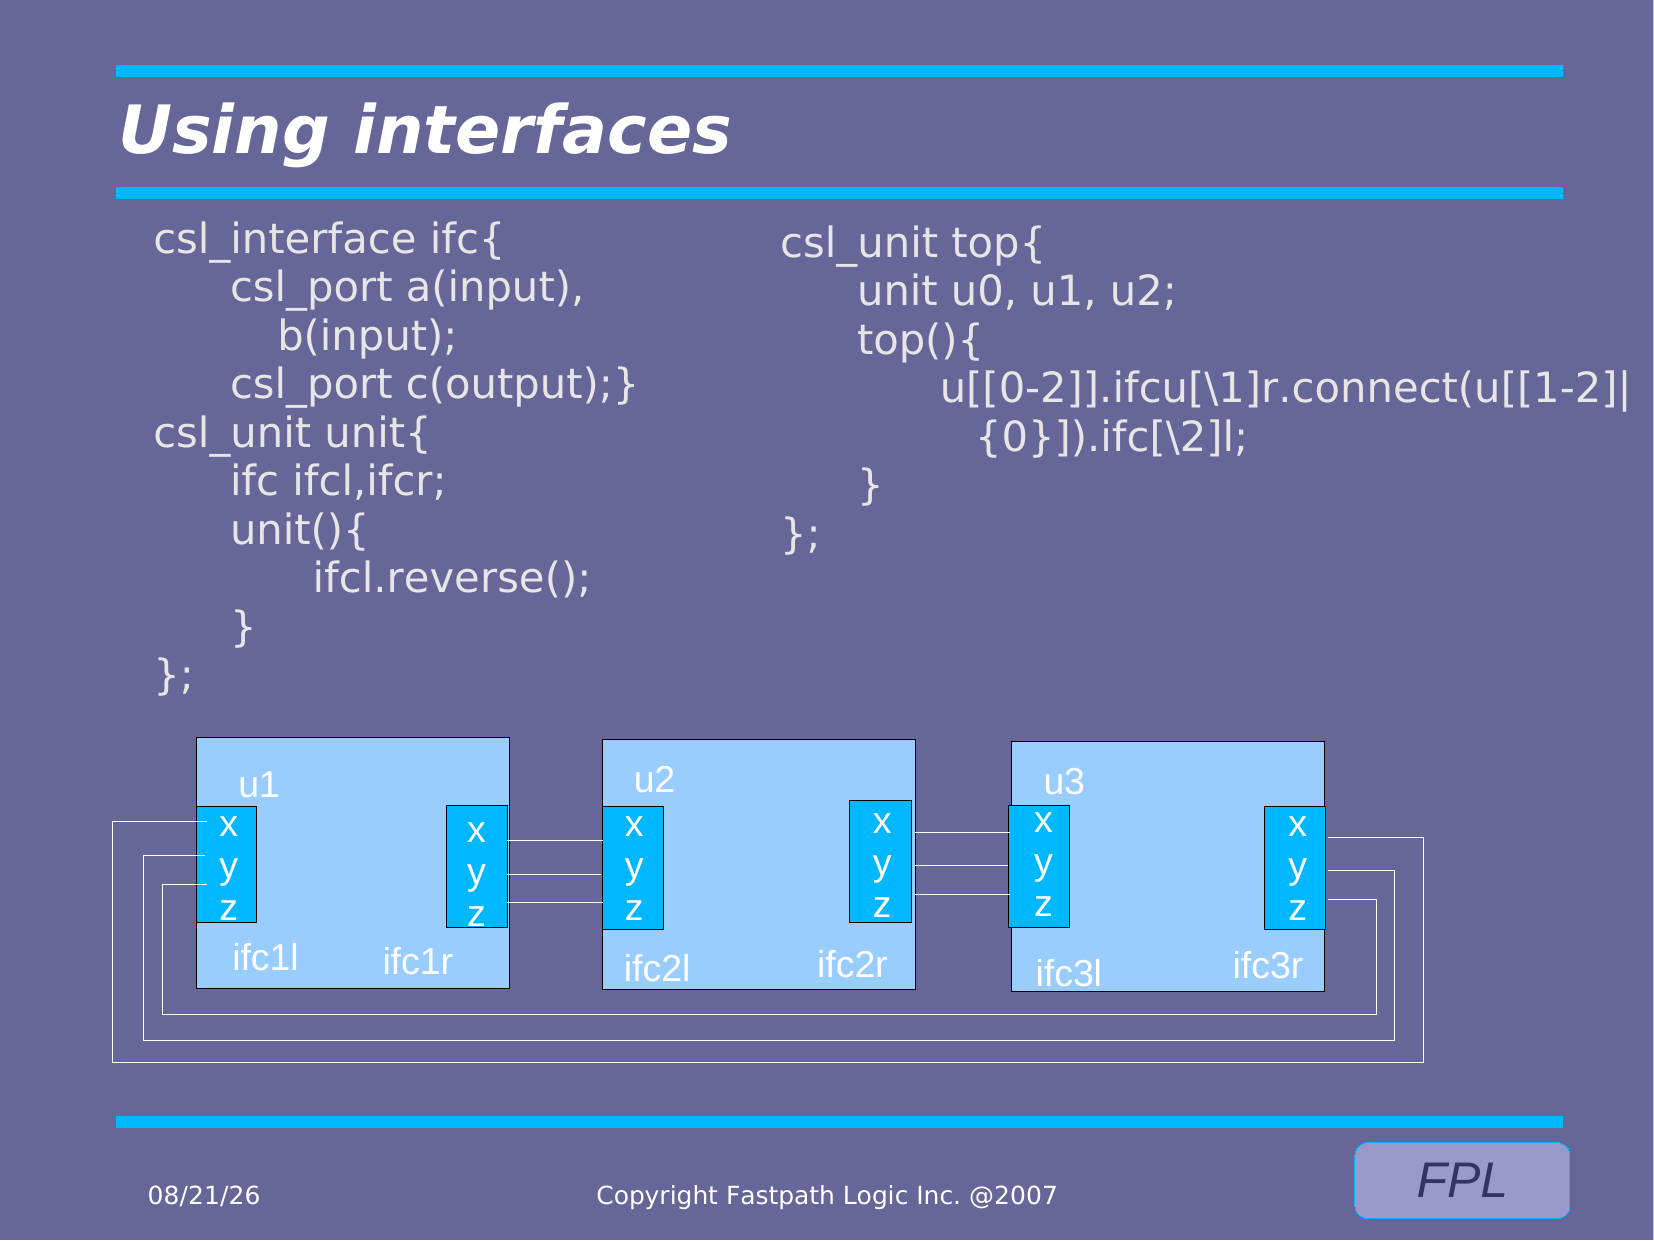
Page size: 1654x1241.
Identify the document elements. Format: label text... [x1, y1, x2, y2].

text_box x y z [1273, 795, 1321, 936]
text_box x y z [452, 800, 500, 948]
text_box x y z [858, 791, 906, 936]
text_box x y z [610, 795, 658, 939]
list csl_unit top{ unit u0, u1, u2; top(){ u[[0-2]].ifcu[\1]r.connect(u[[1-2]|{0}]).ifc[\2]l; } }; [762, 218, 1654, 707]
text_box ifc1l [217, 929, 342, 1015]
text_box ifc1r [367, 932, 488, 992]
text_box u1 [223, 756, 315, 816]
text_box ifc3l [1020, 944, 1136, 1024]
text_box ifc2l [609, 939, 727, 1025]
text_box ifc3r [1217, 936, 1358, 996]
title Using interfaces [118, 41, 1531, 219]
text_box [196, 822, 204, 855]
text_box u2 [619, 751, 712, 811]
text_box [1008, 741, 1326, 992]
text_box u3 [1028, 753, 1130, 812]
text_box [602, 739, 916, 990]
text_box ifc2r [802, 936, 913, 995]
text_box x y z [204, 795, 252, 942]
text_box [196, 737, 510, 989]
text_box [196, 885, 217, 989]
text_box x y z [1019, 790, 1067, 937]
text_box [196, 856, 204, 884]
list csl_interface ifc{ csl_port a(input), b(input); csl_port c(output);} csl_unit unit{ ifc ifcl,ifcr; unit(){ ifcl.reverse(); } }; [135, 214, 734, 703]
